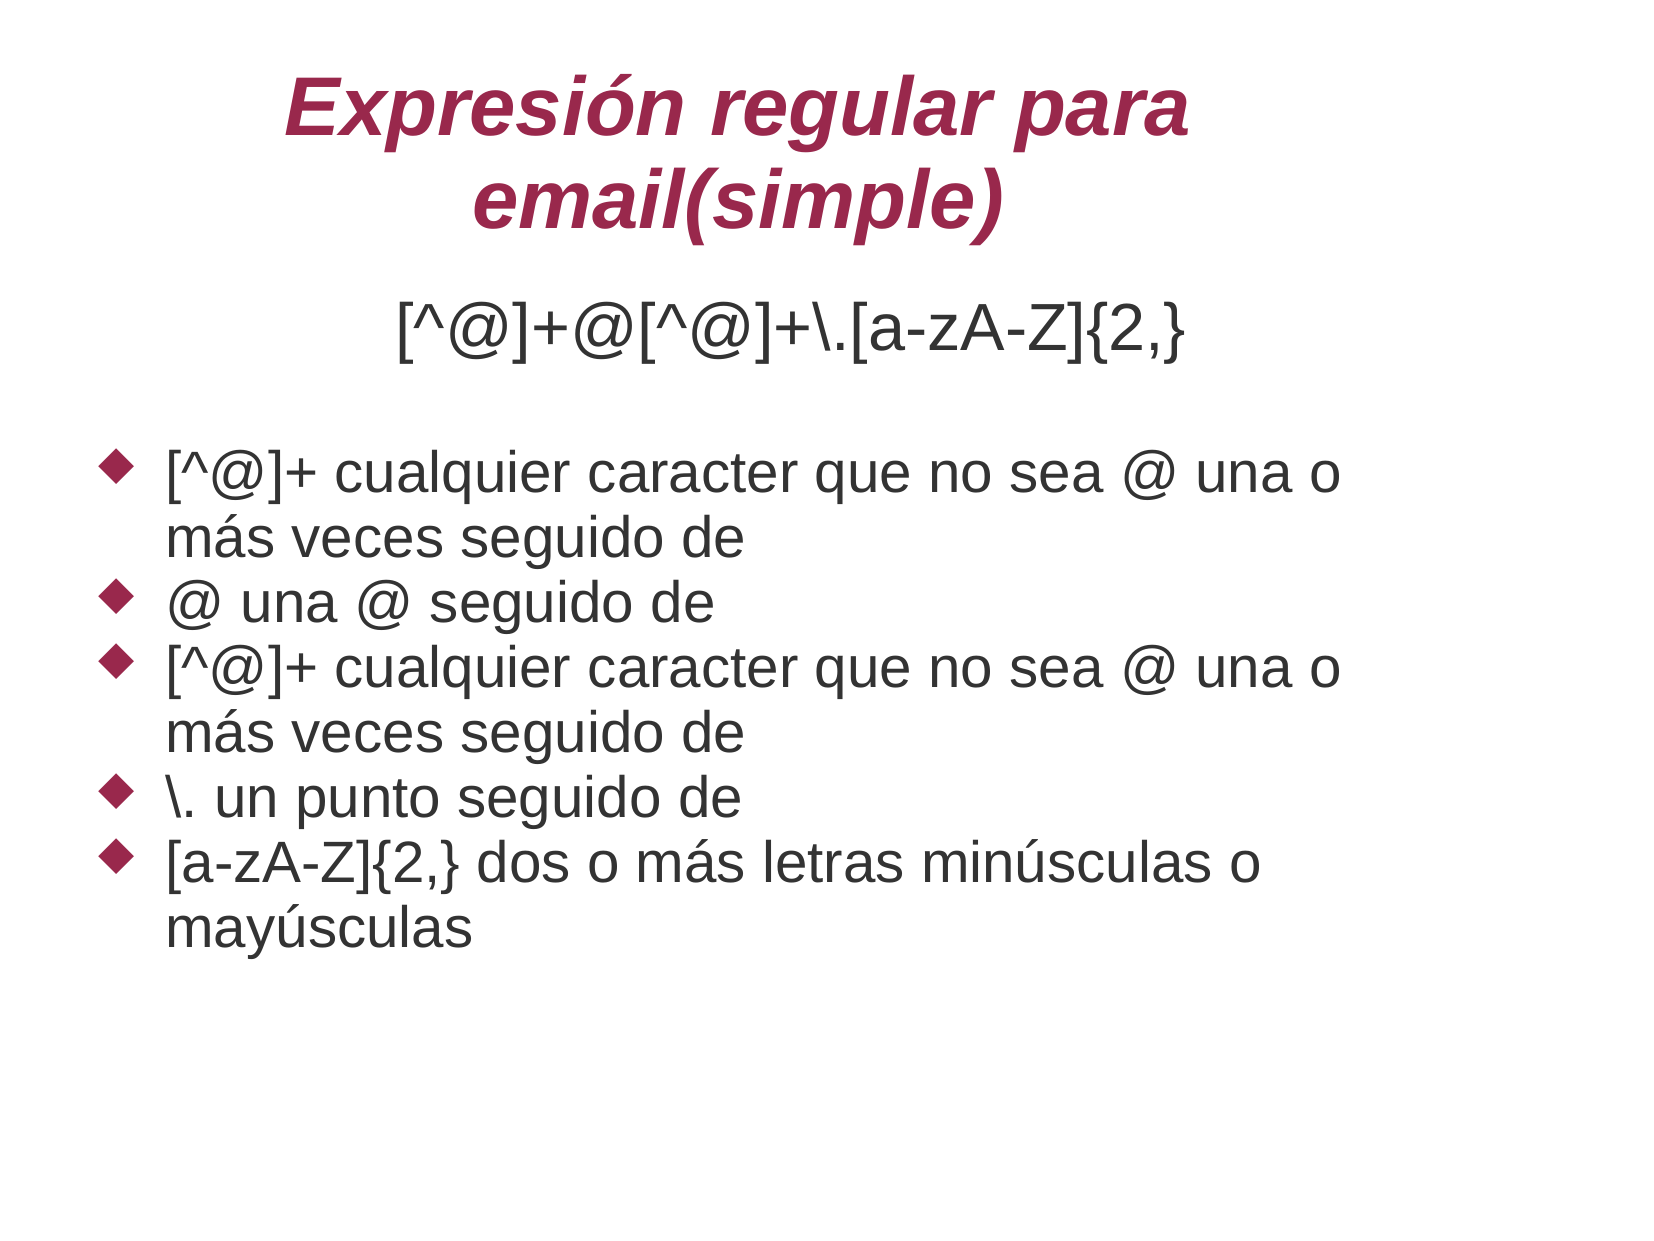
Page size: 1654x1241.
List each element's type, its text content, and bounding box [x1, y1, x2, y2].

list [^@]+@[^@]+\.[a-zA-Z]{2,} [^@]+ cualquier caracter que no sea @ una o más veces seguido de @ una @ seguido de [^@]+ cualquier caracter que no sea @ una o más veces seguido de \. un punto seguido de [a-zA-Z]{2,} dos o más letras minúsculas o mayúsculas [82, 290, 1418, 1136]
title Expresión regular para email(simple) [59, 49, 1418, 257]
